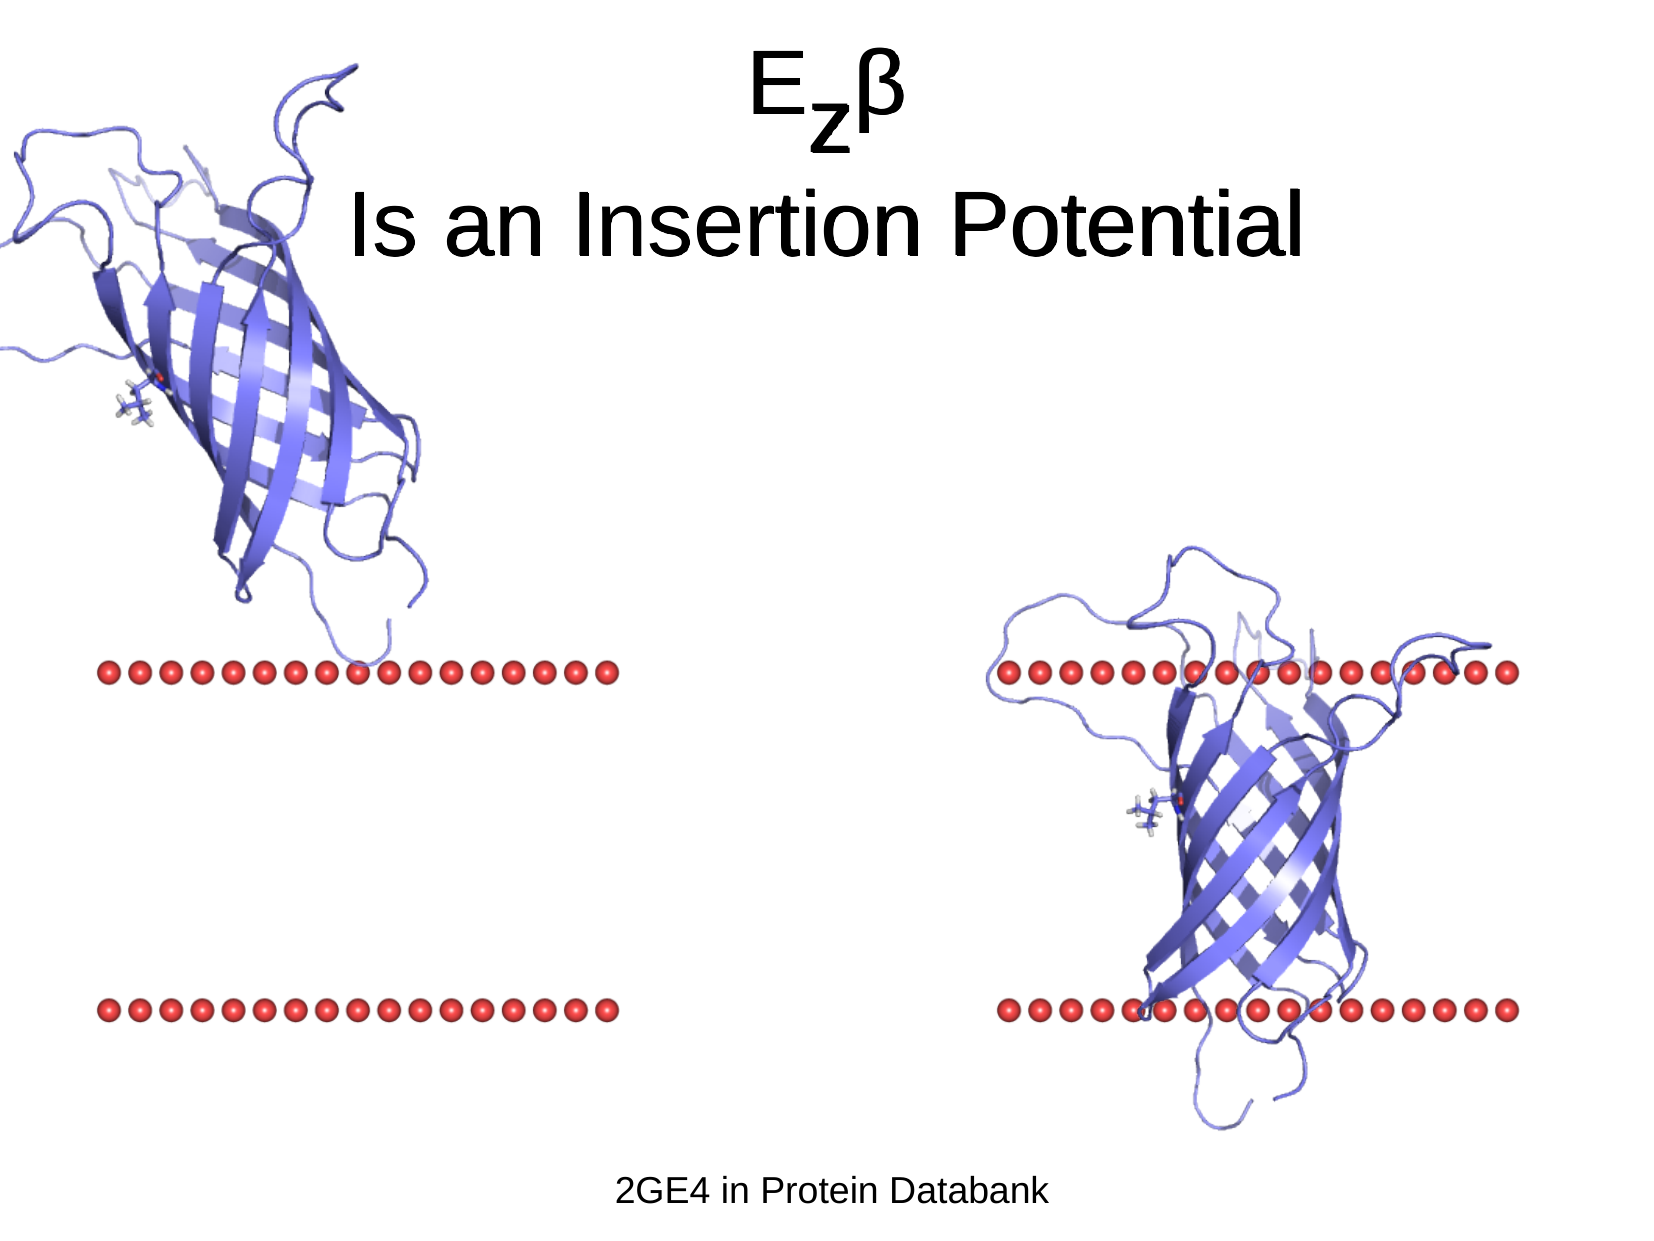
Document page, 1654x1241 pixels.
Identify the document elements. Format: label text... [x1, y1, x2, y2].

picture [0, 0, 700, 750]
picture [37, 991, 638, 1051]
title Ezβ Is an Insertion Potential [700, 31, 1571, 275]
text_box 2GE4 in Protein Databank [600, 1162, 1201, 1220]
picture [742, 472, 1654, 1163]
